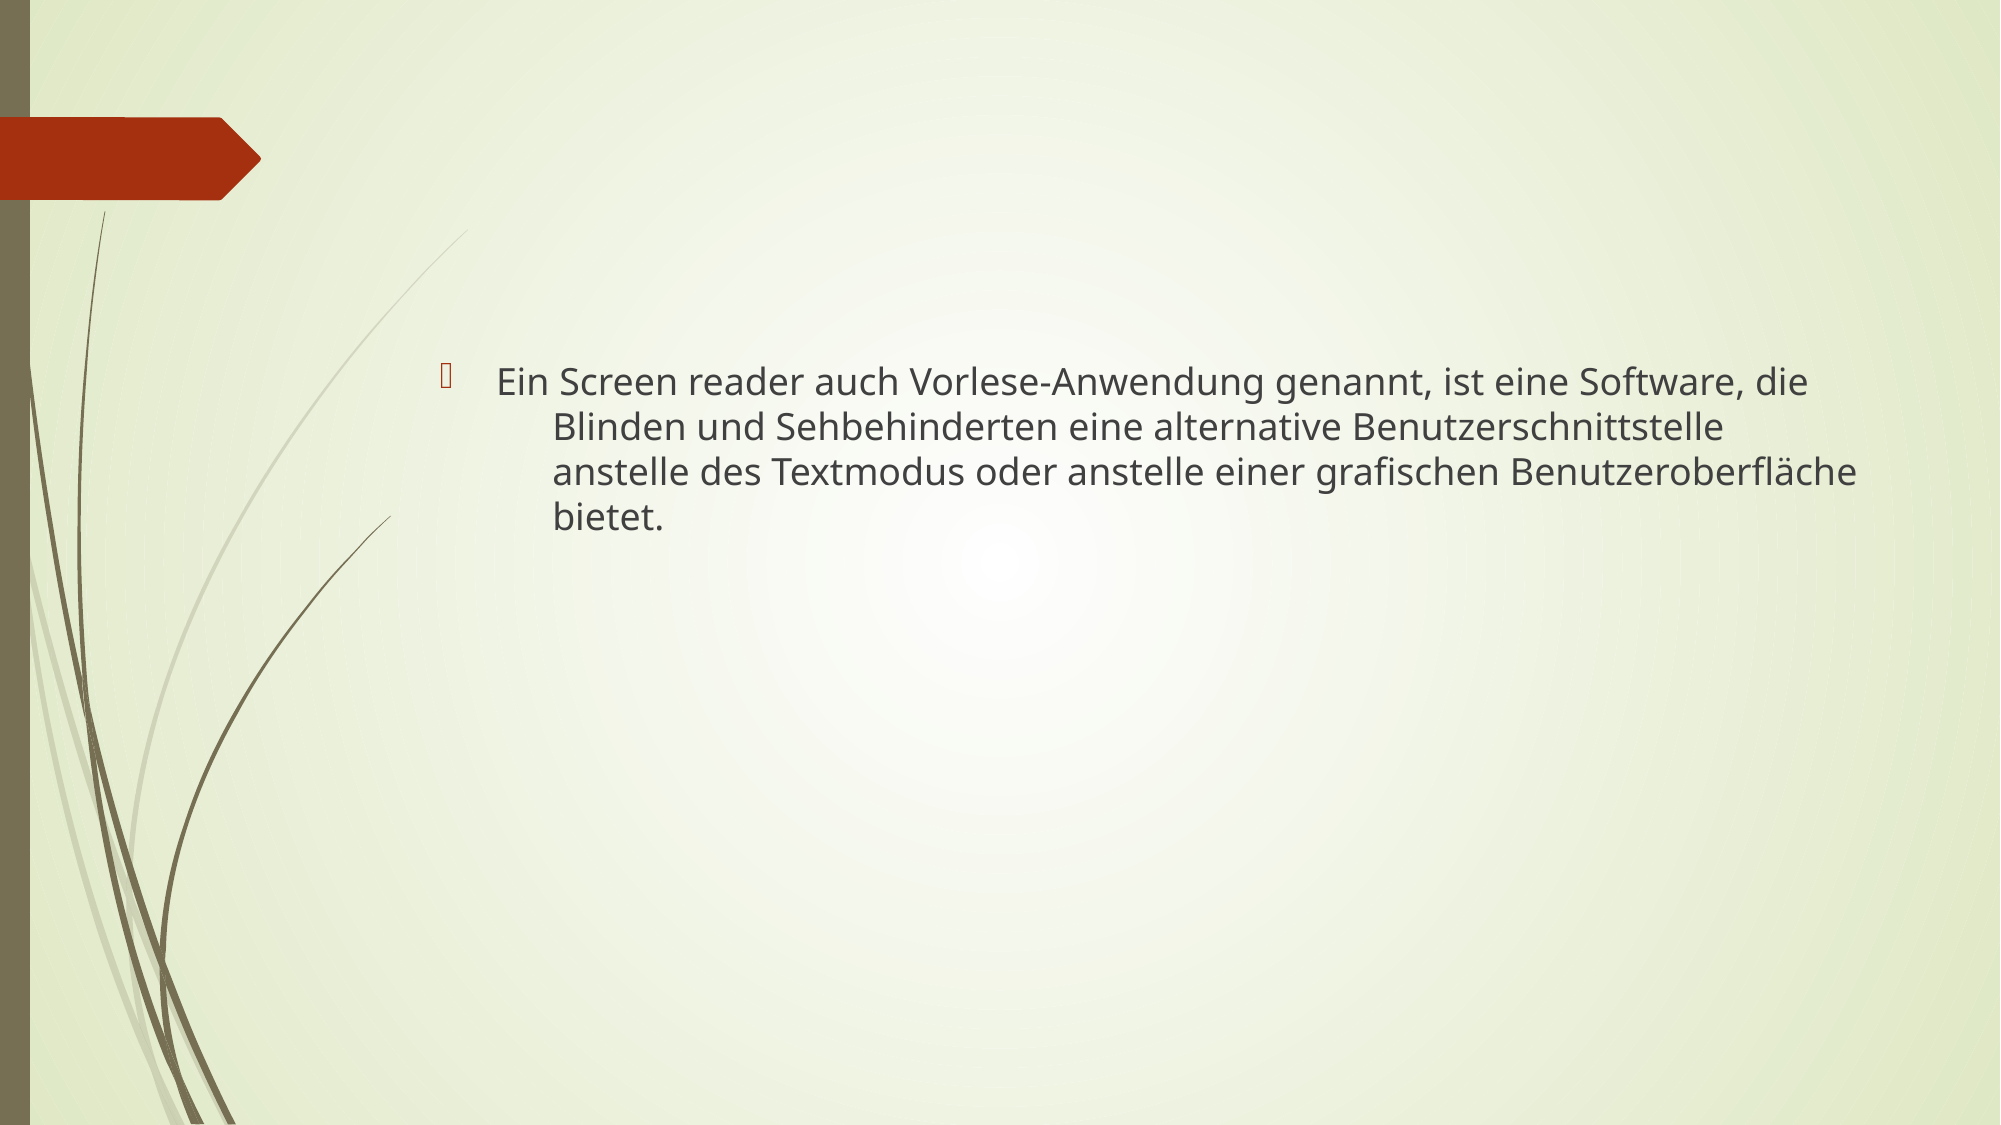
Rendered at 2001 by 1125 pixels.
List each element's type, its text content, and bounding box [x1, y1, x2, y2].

list Ein Screen reader auch Vorlese-Anwendung genannt, ist eine Software, die Blinden und Sehbehinderten eine alternative Benutzerschnittstelle anstelle des Textmodus oder anstelle einer grafischen Benutzeroberfläche bietet. [424, 350, 1888, 970]
